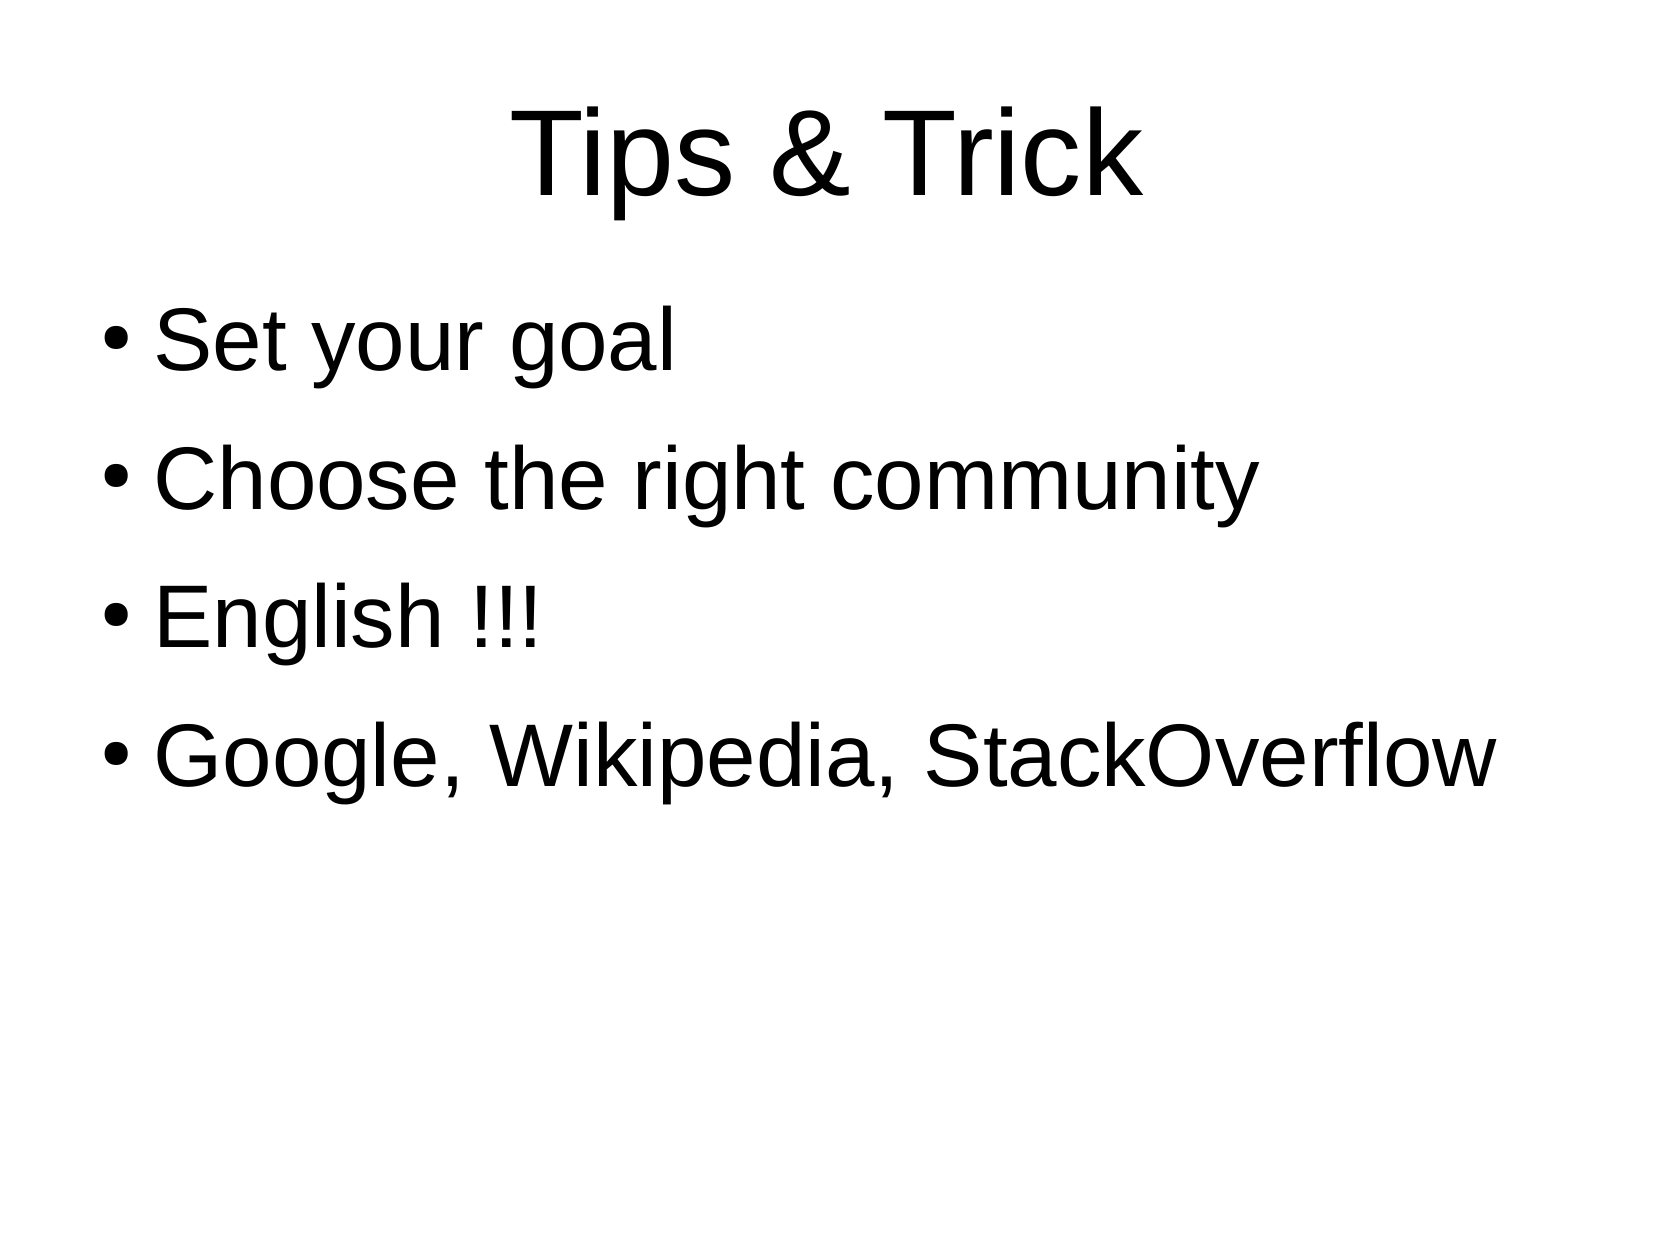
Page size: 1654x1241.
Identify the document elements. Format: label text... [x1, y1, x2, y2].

list Set your goal Choose the right community English !!! Google, Wikipedia, StackOverflow [82, 290, 1571, 1010]
title Tips & Trick [82, 49, 1571, 257]
